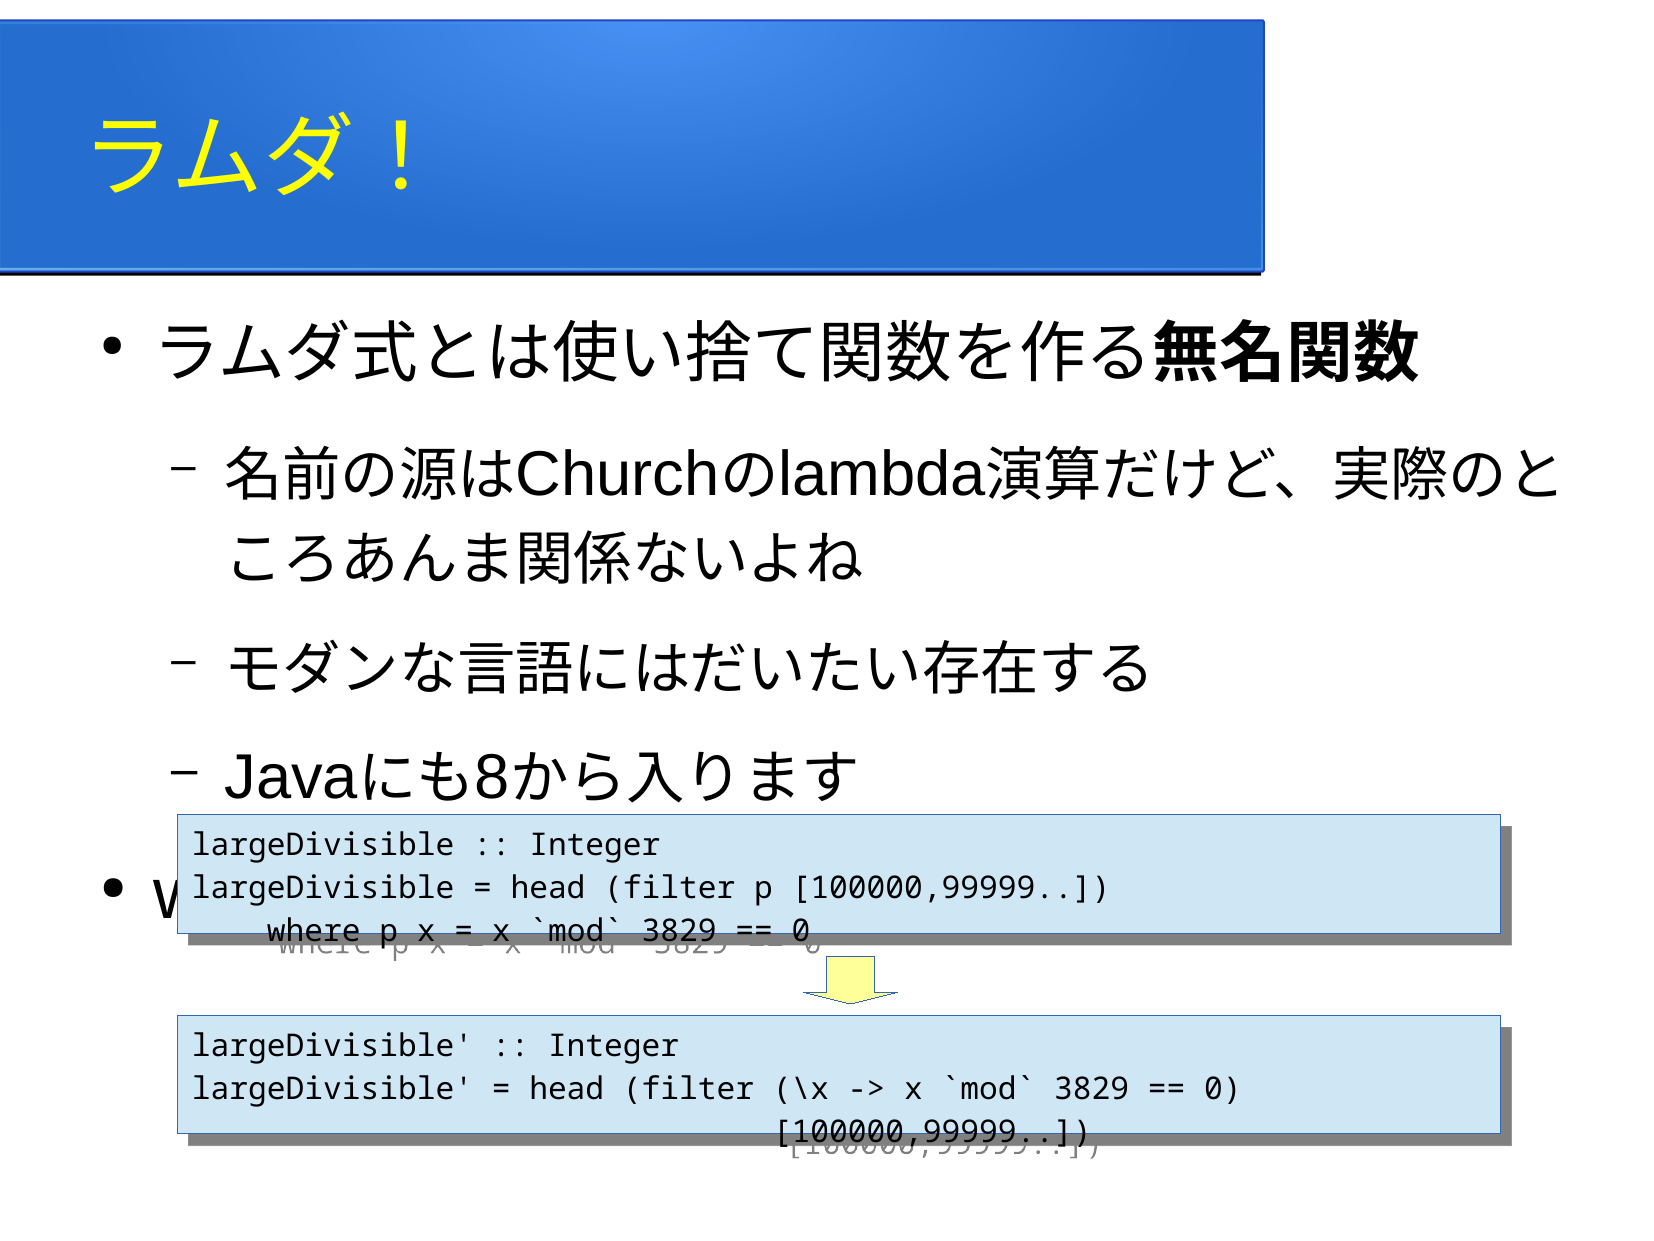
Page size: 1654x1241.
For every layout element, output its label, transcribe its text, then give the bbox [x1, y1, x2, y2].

text_box largeDivisible :: Integer largeDivisible = head (filter p [100000,99999..]) where p x = x `mod` 3829 == 0 [177, 814, 1501, 934]
title ラムダ！ [82, 47, 1235, 252]
text_box [803, 956, 898, 1004]
list ラムダ式とは使い捨て関数を作る無名関数 名前の源はChurchのlambda演算だけど、実際のところあんま関係ないよね モダンな言語にはだいたい存在する Javaにも8から入ります whereの置き換えなんかに使えるよ [82, 299, 1571, 1099]
text_box largeDivisible' :: Integer largeDivisible' = head (filter (\x -> x `mod` 3829 == 0) [100000,99999..]) [177, 1015, 1501, 1134]
